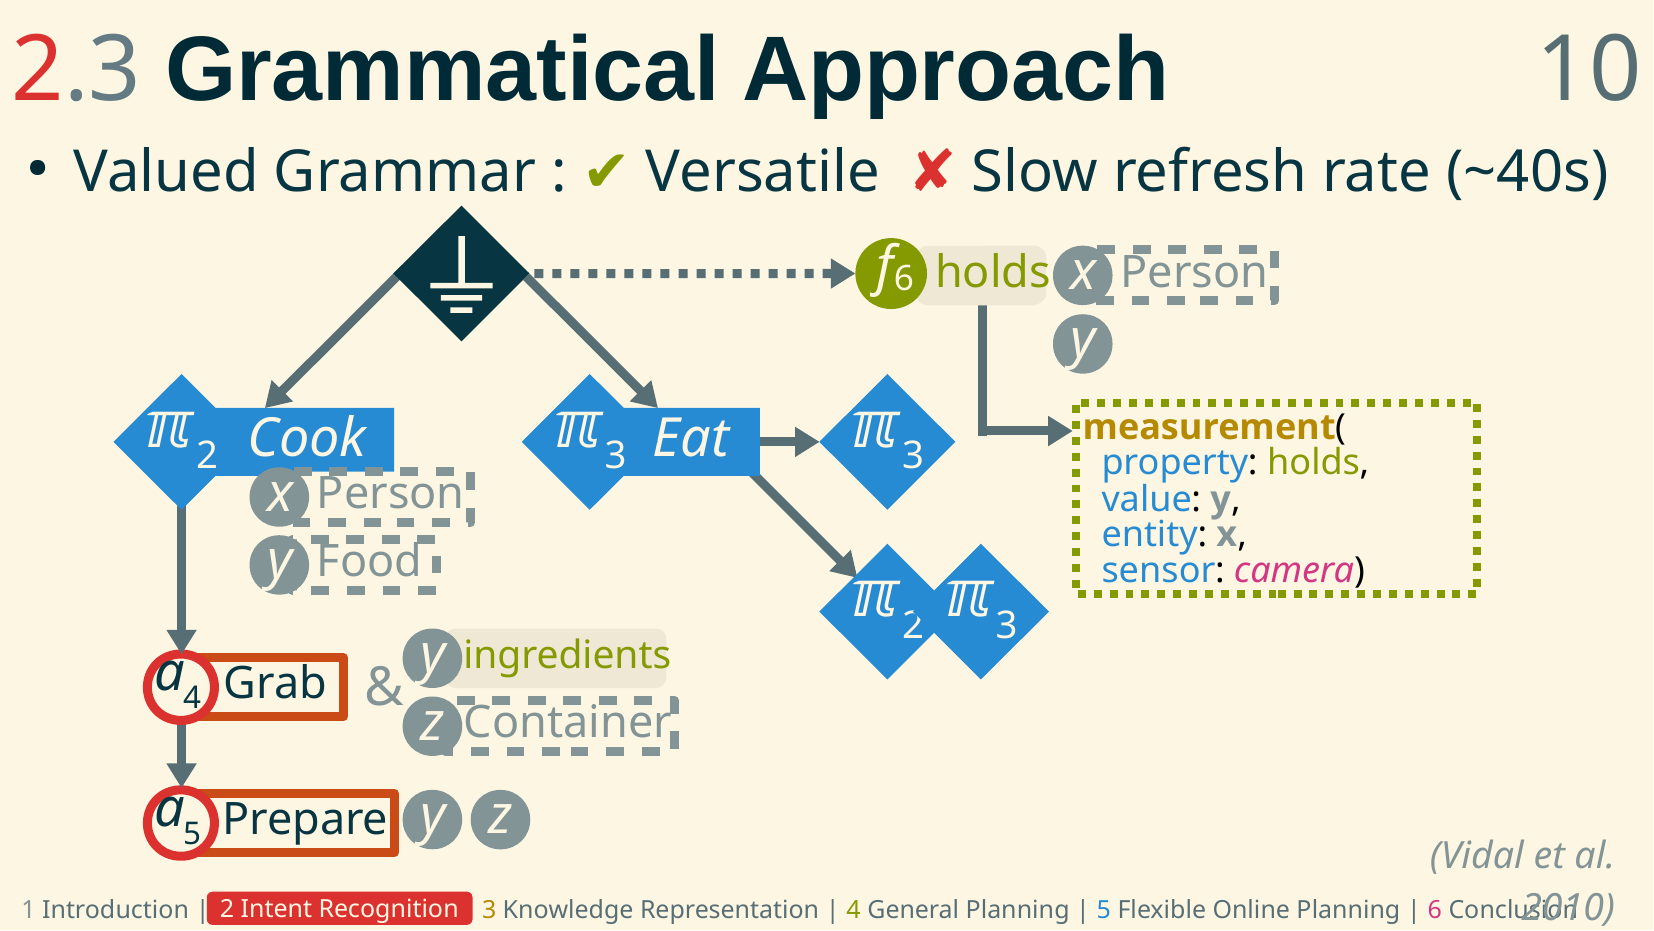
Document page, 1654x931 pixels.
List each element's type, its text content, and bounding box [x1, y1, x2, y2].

list Valued Grammar : ✔ Versatile ✘ Slow refresh rate (~40s) [11, 129, 1642, 213]
title 2.3 Grammatical Approach [11, 11, 1501, 119]
text_box (Vidal et al. 2010) [1317, 821, 1630, 875]
picture [112, 204, 1483, 863]
text_box 2 Intent Recognition [206, 891, 473, 925]
